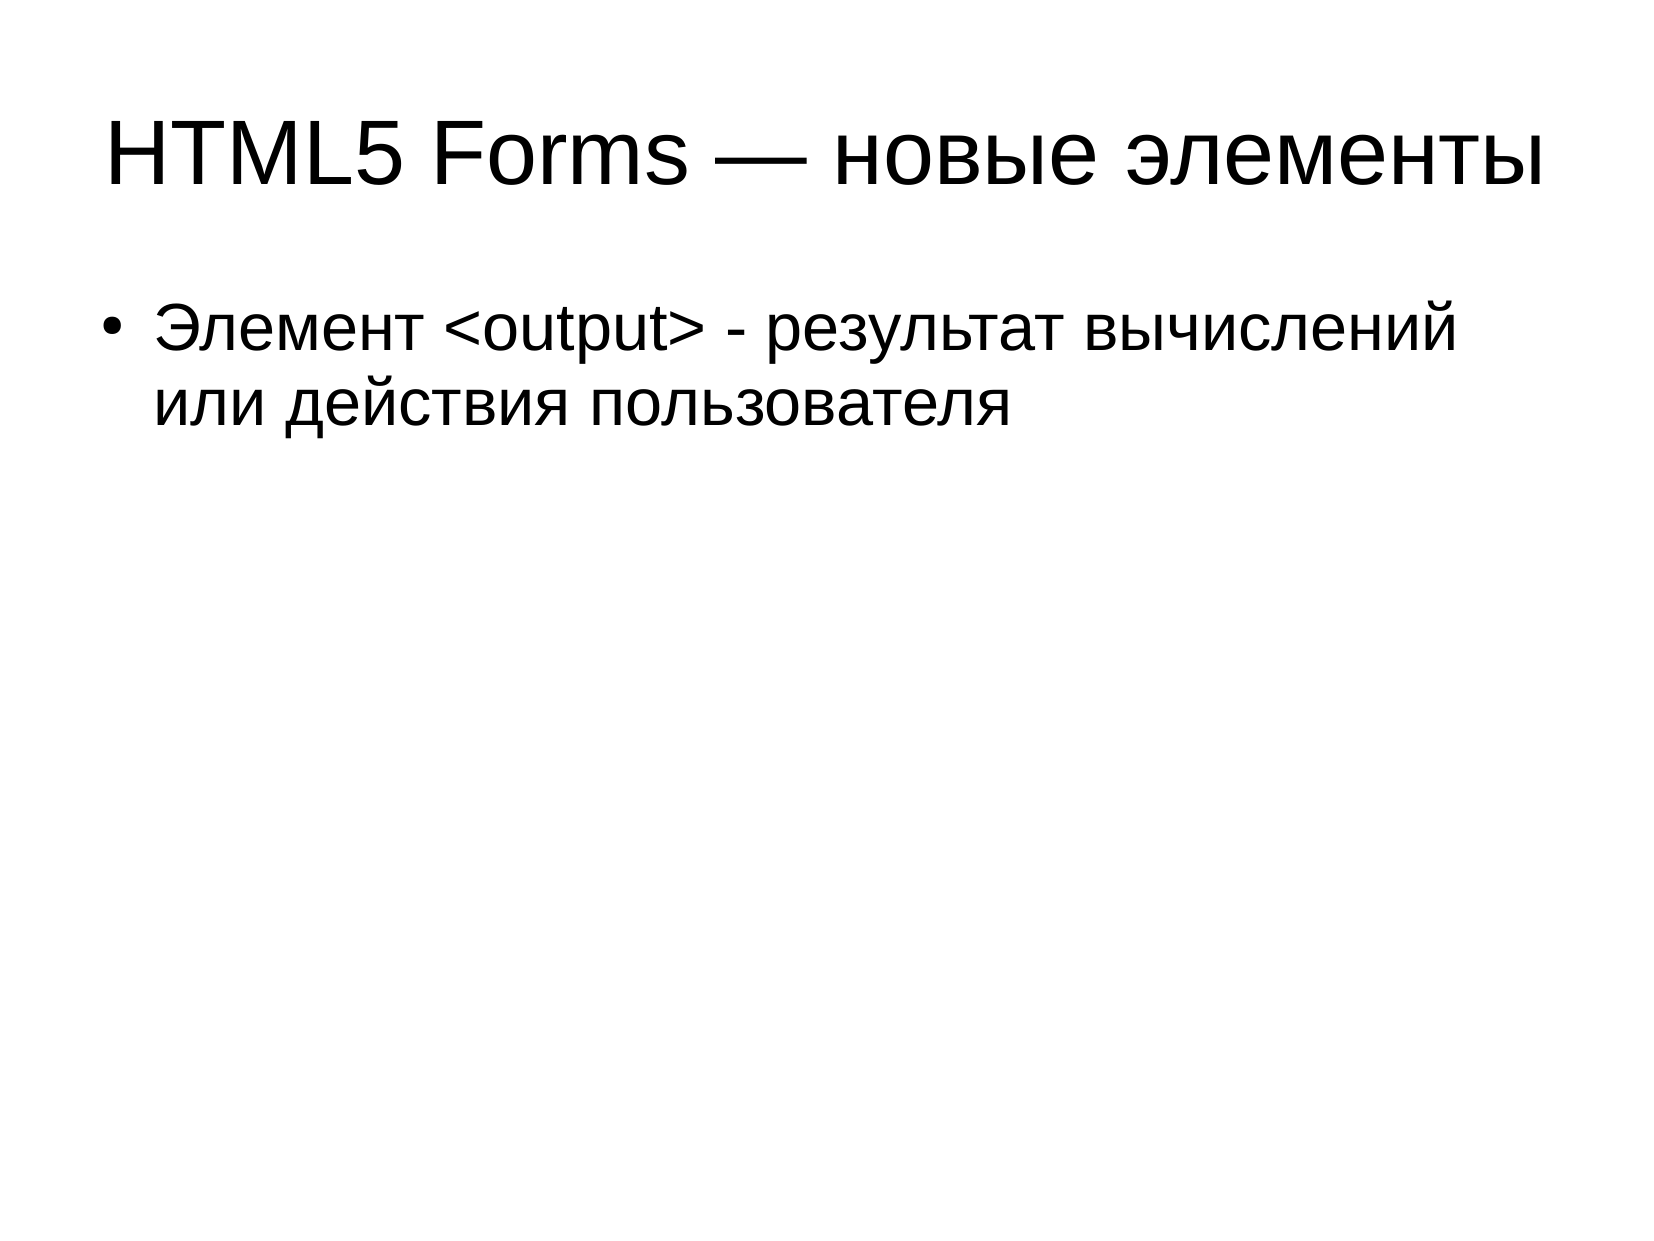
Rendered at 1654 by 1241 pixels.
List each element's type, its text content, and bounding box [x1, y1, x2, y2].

list Элемент <output> - результат вычислений или действия пользователя [82, 290, 1571, 1010]
title HTML5 Forms — новые элементы [82, 49, 1571, 257]
